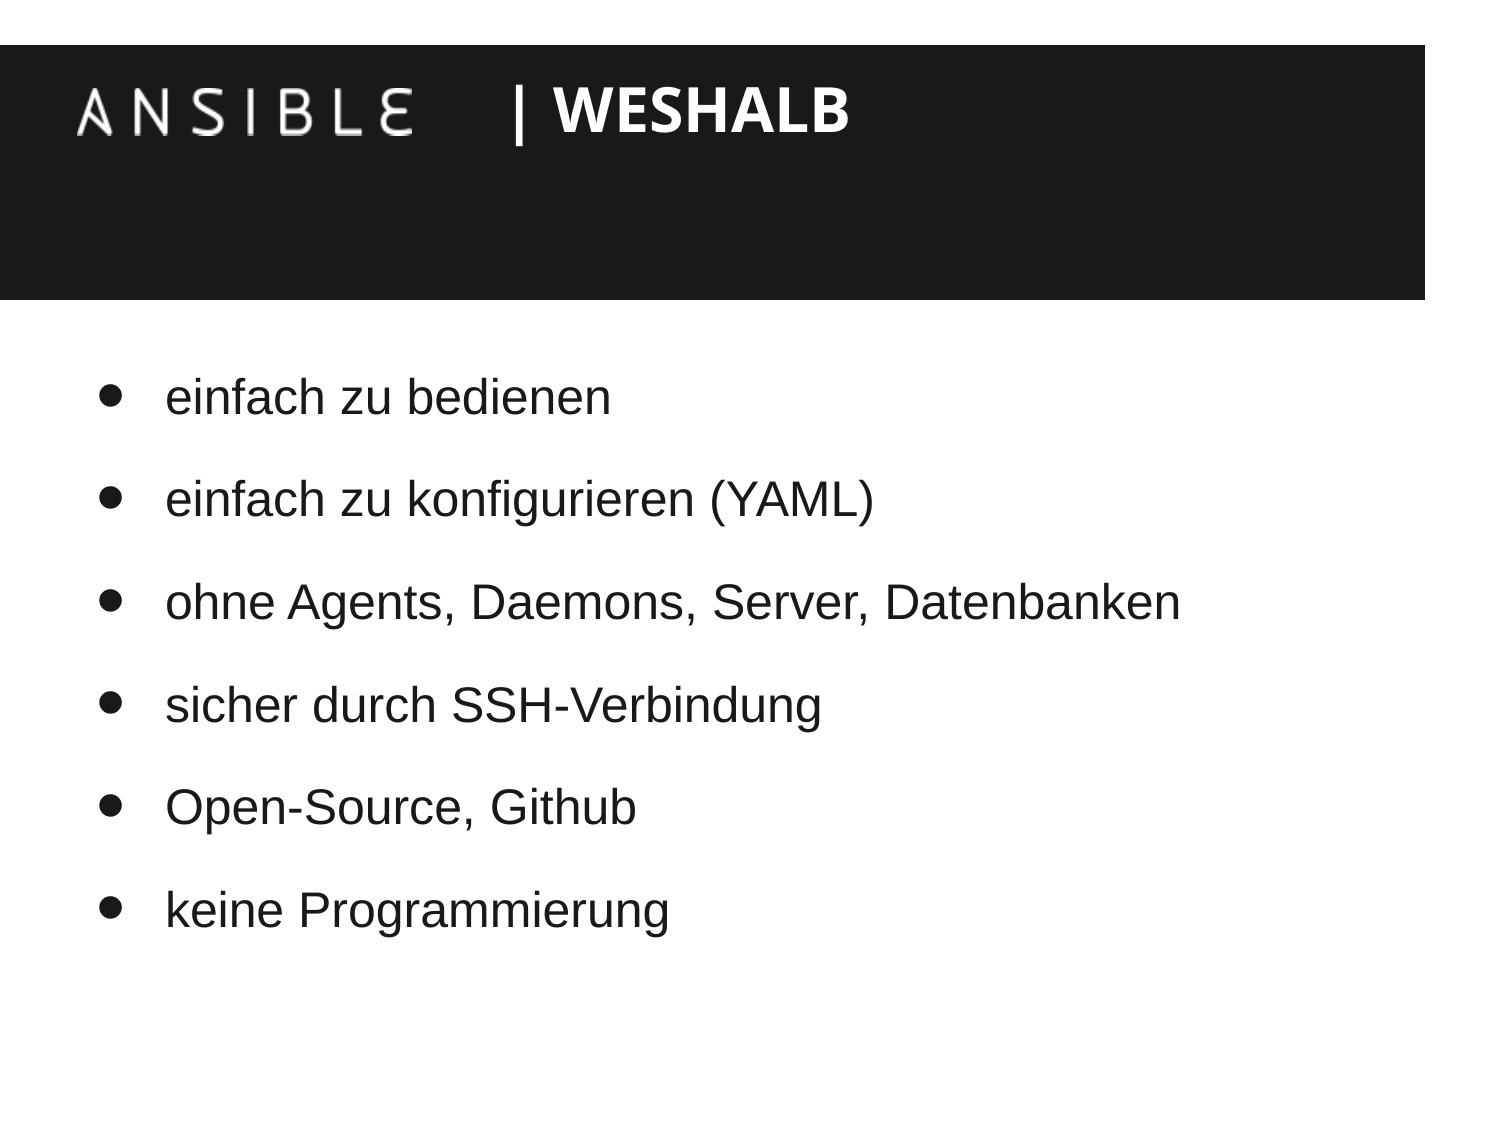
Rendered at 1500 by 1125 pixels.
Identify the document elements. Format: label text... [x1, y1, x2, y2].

title | WESHALB [437, 48, 1087, 160]
list einfach zu bedienen einfach zu konfigurieren (YAML) ohne Agents, Daemons, Server, Datenbanken sicher durch SSH-Verbindung Open-Source, Github keine Programmierung [75, 319, 1425, 1078]
picture [77, 88, 412, 136]
